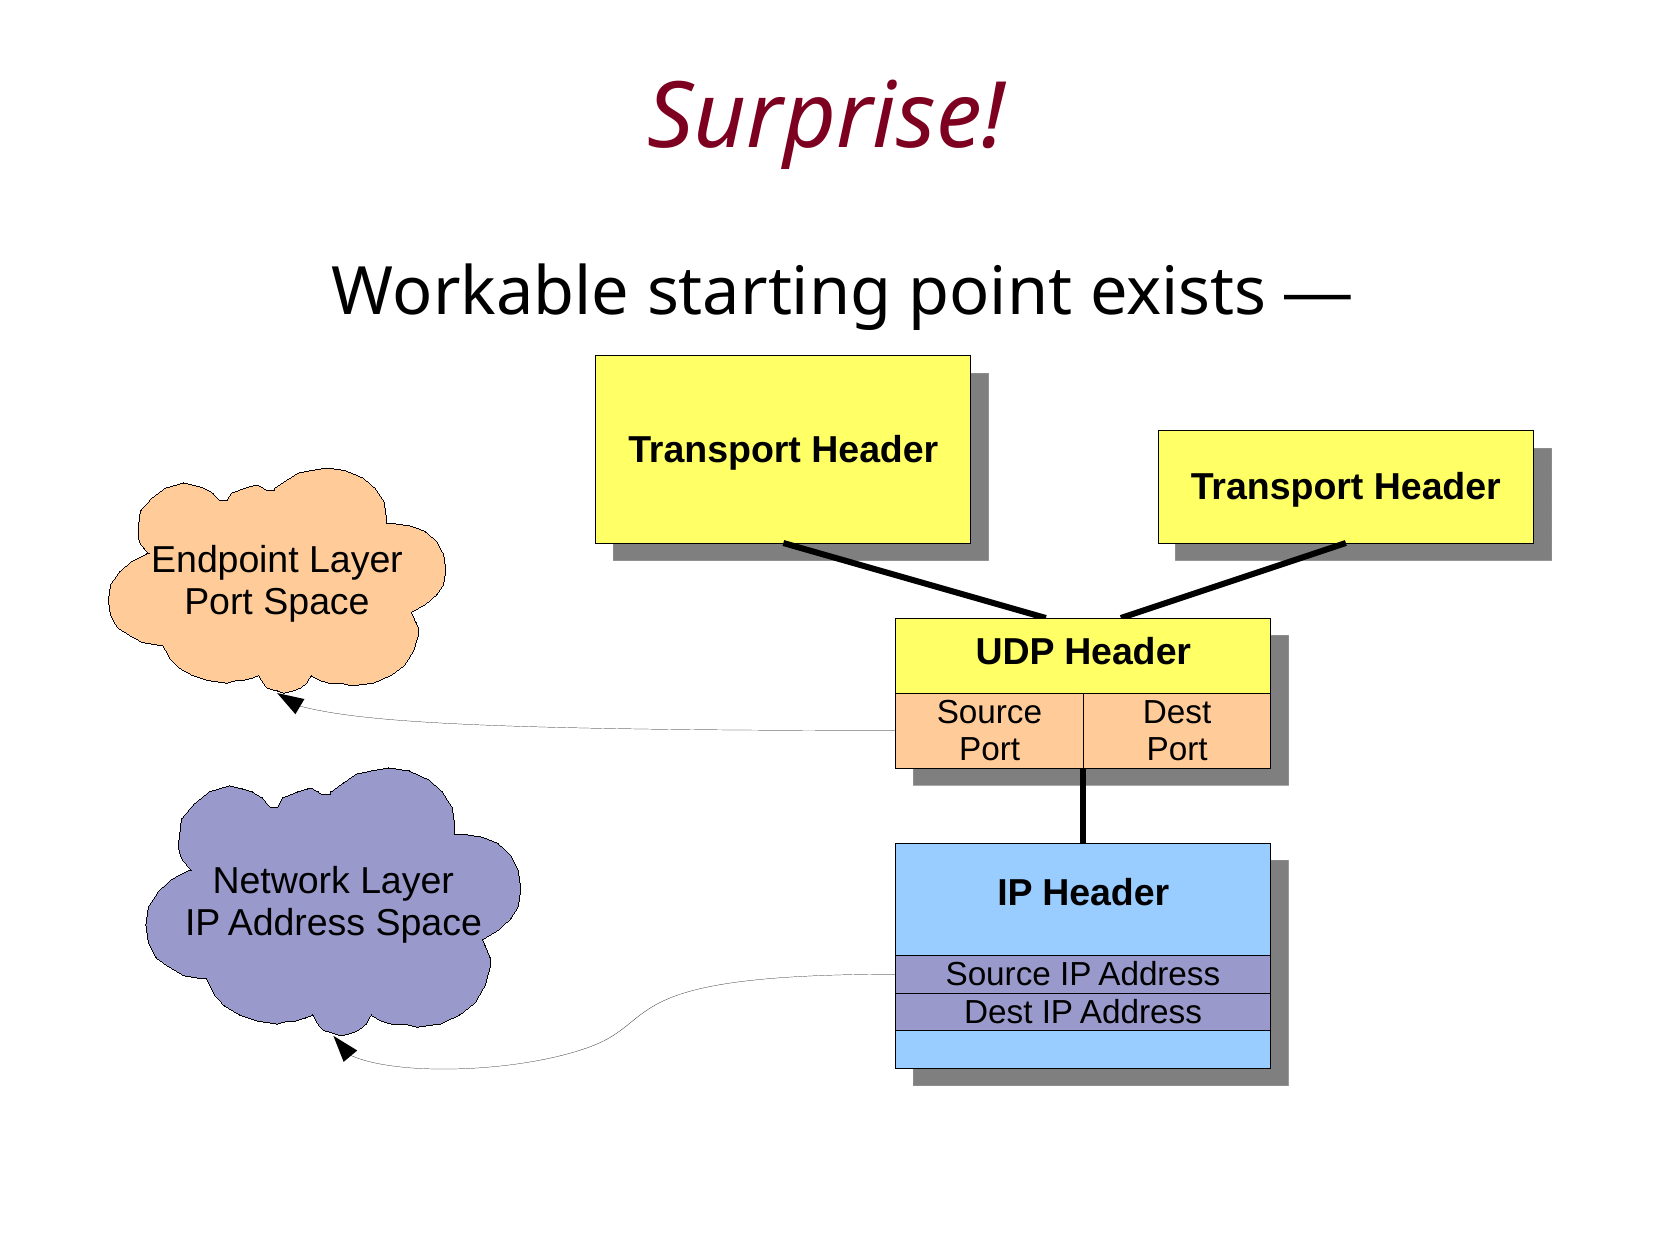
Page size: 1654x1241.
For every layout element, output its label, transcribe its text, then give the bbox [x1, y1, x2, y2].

text_box Network Layer IP Address Space [145, 767, 521, 1036]
text_box Dest IP Address [895, 993, 1271, 1031]
text_box UDP Header [895, 618, 1271, 693]
text_box Dest Port [1083, 693, 1271, 769]
title Surprise! [82, 8, 1571, 216]
text_box IP Header [895, 843, 1271, 955]
text_box Source IP Address [895, 955, 1271, 993]
list Workable starting point exists — UDP! [252, 242, 1431, 366]
text_box Transport Header [1158, 430, 1534, 544]
text_box IP Header [895, 1031, 1271, 1069]
text_box Source Port [895, 693, 1083, 769]
text_box Transport Header [595, 355, 971, 544]
text_box Endpoint Layer Port Space [108, 468, 446, 694]
